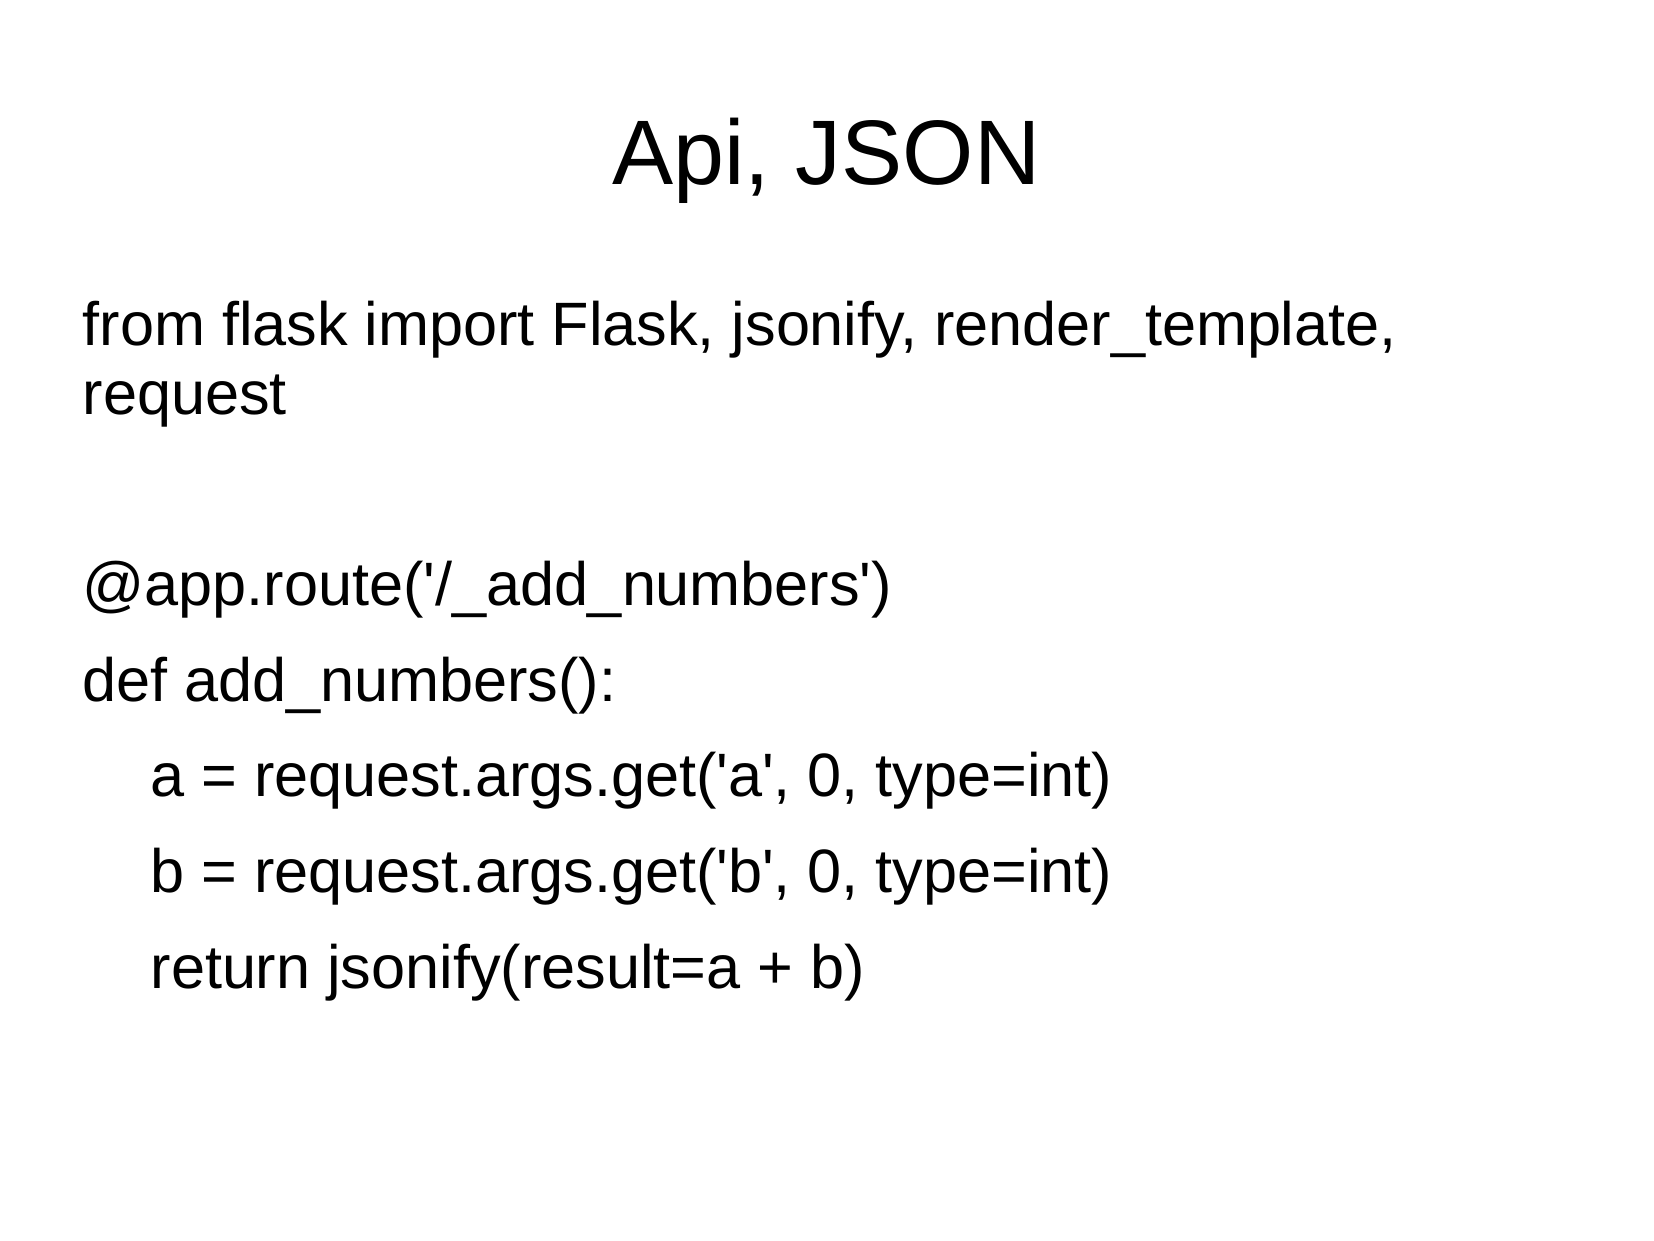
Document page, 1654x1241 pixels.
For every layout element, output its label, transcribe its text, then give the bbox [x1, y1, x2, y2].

title Api, JSON [82, 49, 1571, 257]
list from flask import Flask, jsonify, render_template, request @app.route('/_add_numbers') def add_numbers(): a = request.args.get('a', 0, type=int) b = request.args.get('b', 0, type=int) return jsonify(result=a + b) [82, 290, 1571, 1010]
